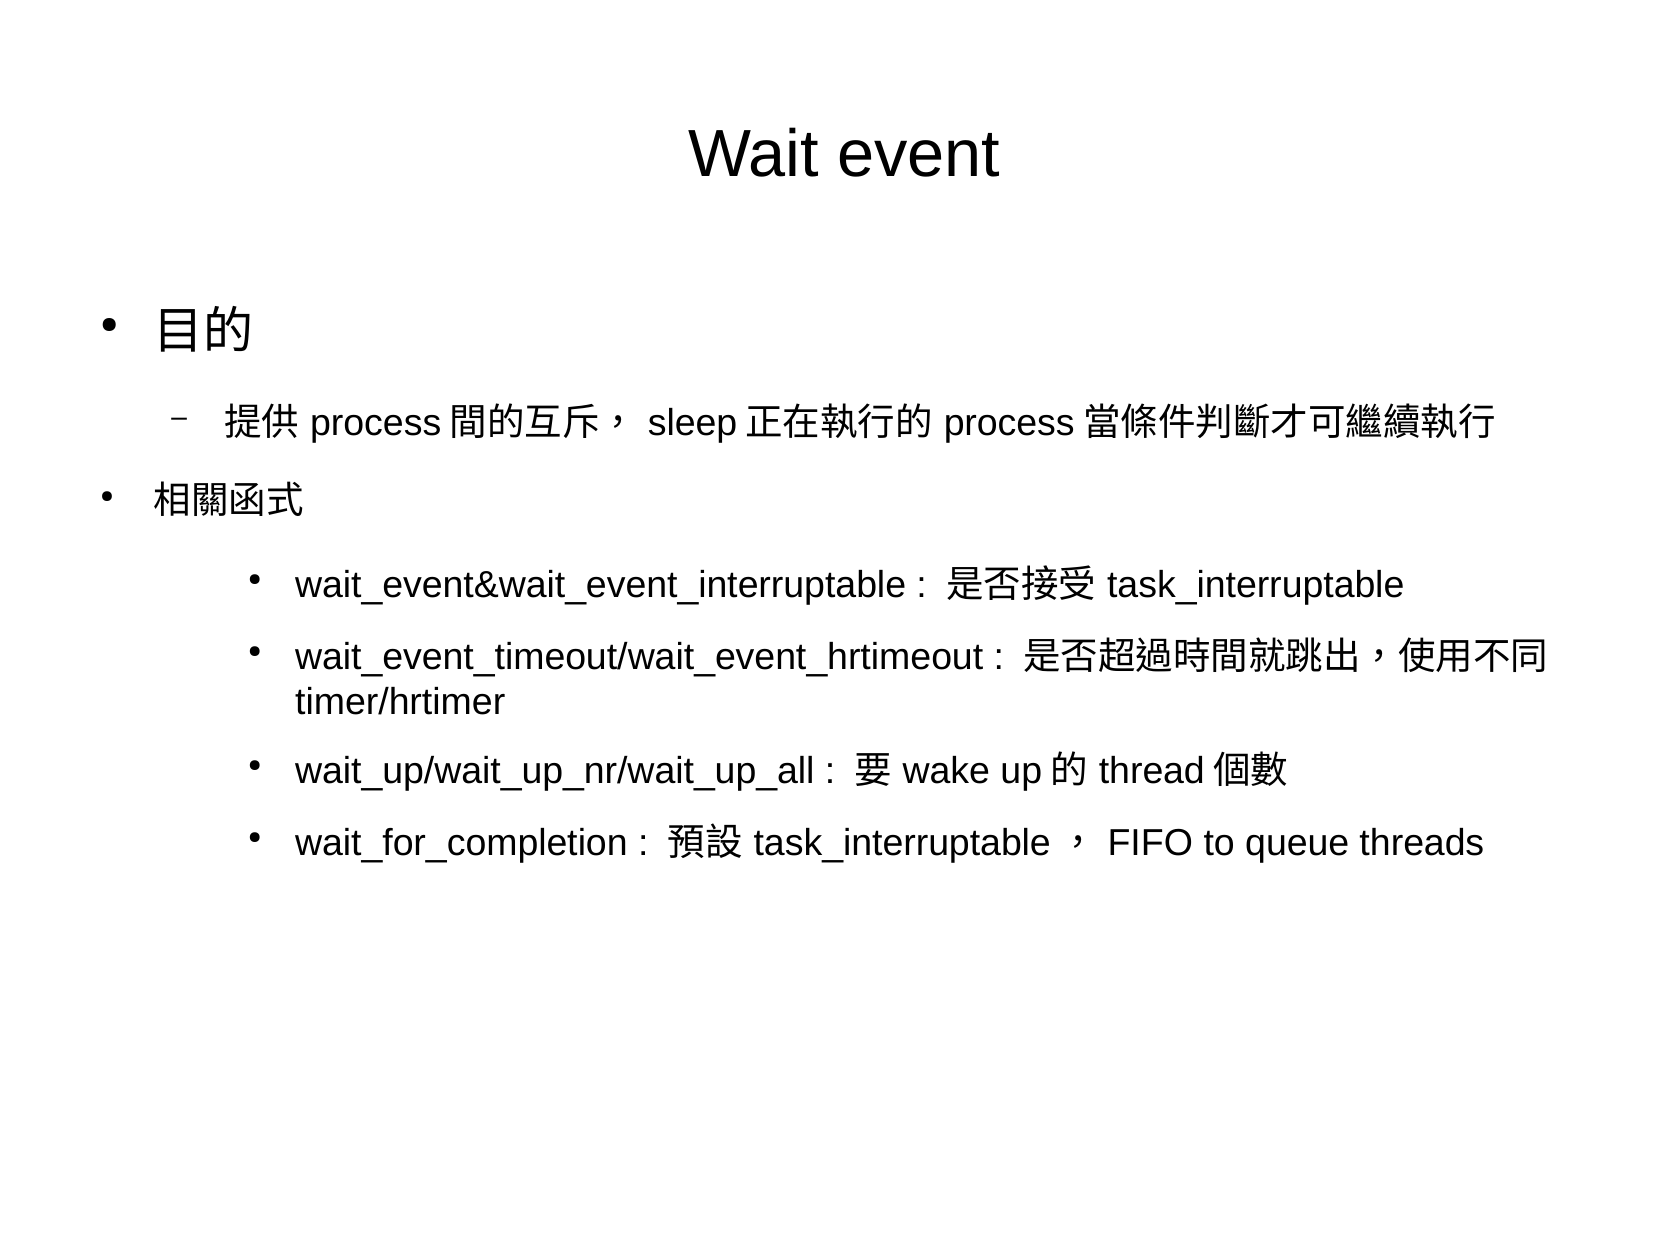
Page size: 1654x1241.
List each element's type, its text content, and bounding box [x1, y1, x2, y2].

list 目的 提供process間的互斥，sleep正在執行的process當條件判斷才可繼續執行 相關函式 wait_event&wait_event_interruptable : 是否接受task_interruptable wait_event_timeout/wait_event_hrtimeout : 是否超過時間就跳出，使用不同timer/hrtimer wait_up/wait_up_nr/wait_up_all : 要wake up的thread個數 wait_for_completion : 預設task_interruptable，FIFO to queue threads [82, 290, 1571, 1010]
title Wait event [82, 49, 1571, 257]
